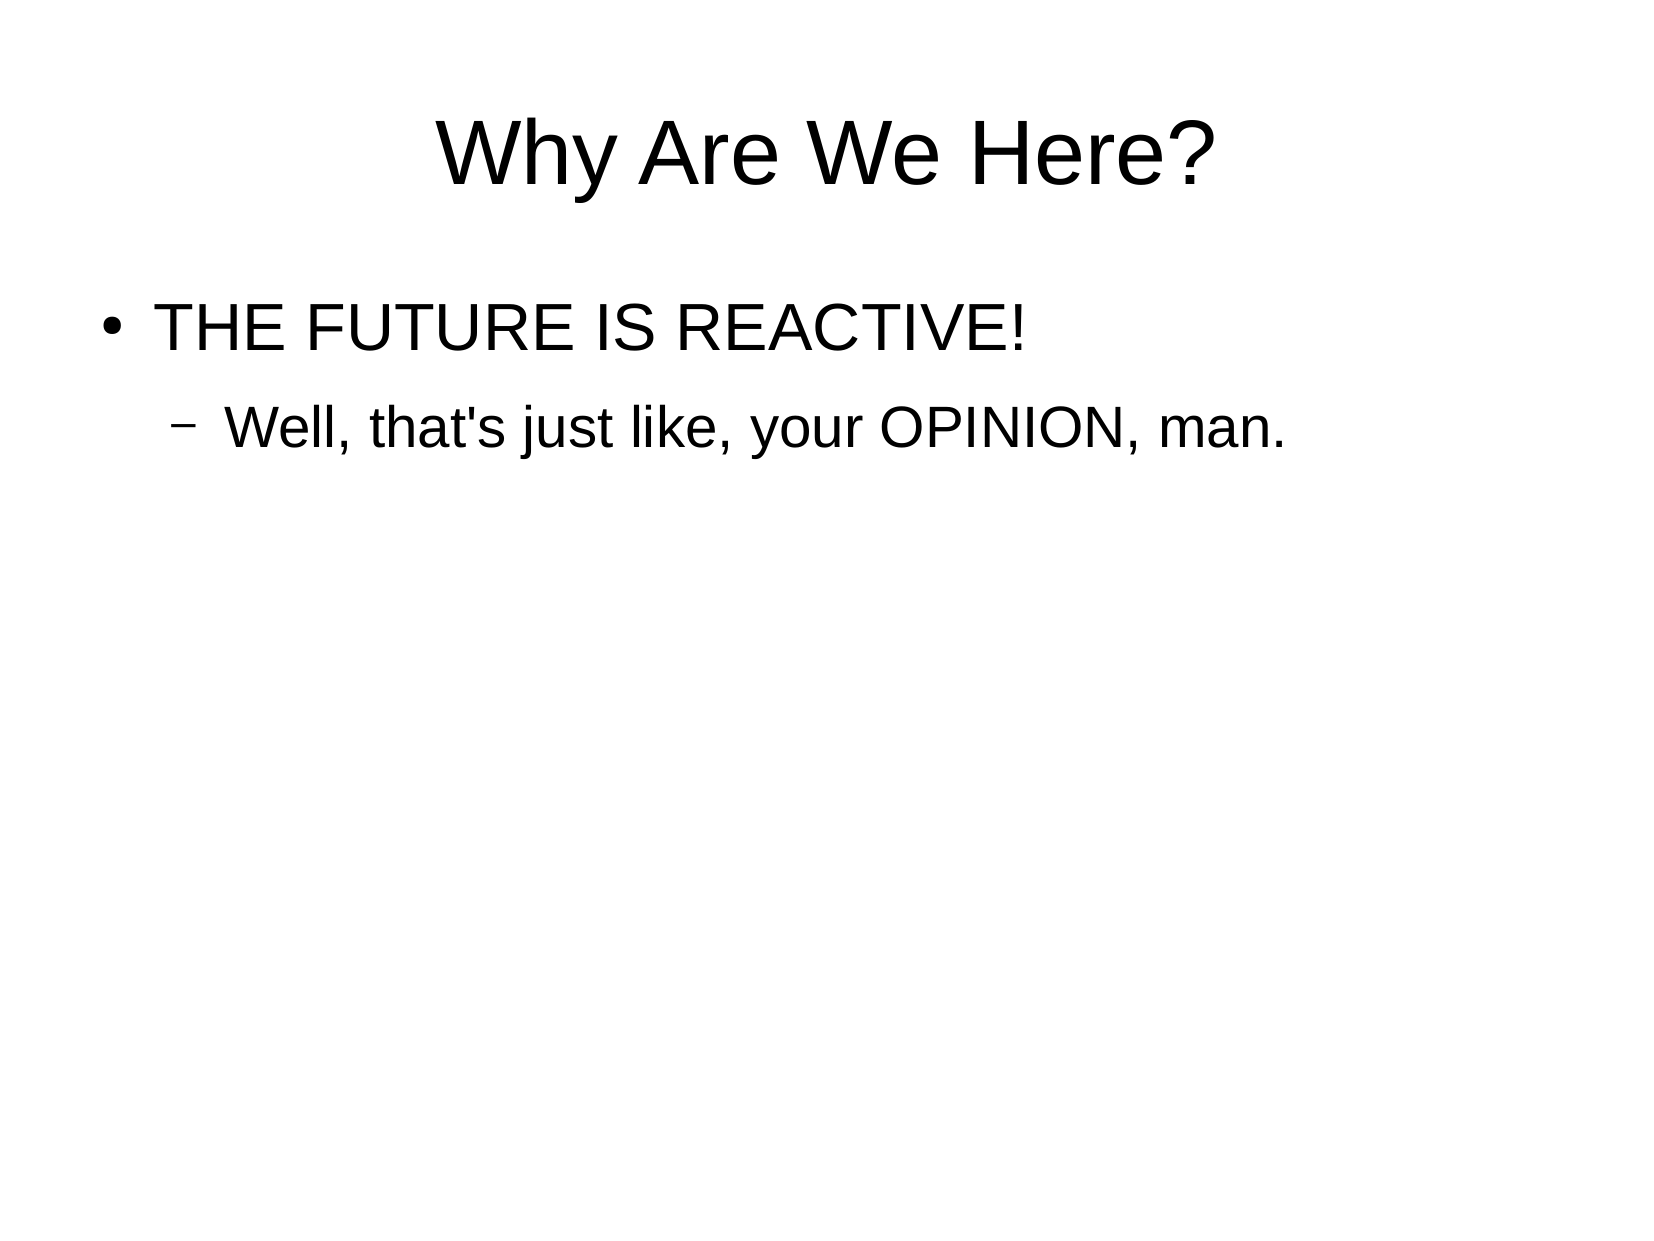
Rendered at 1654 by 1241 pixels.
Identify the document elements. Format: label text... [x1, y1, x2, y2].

title Why Are We Here? [82, 49, 1571, 257]
list THE FUTURE IS REACTIVE! Well, that's just like, your OPINION, man. [82, 290, 1571, 1010]
